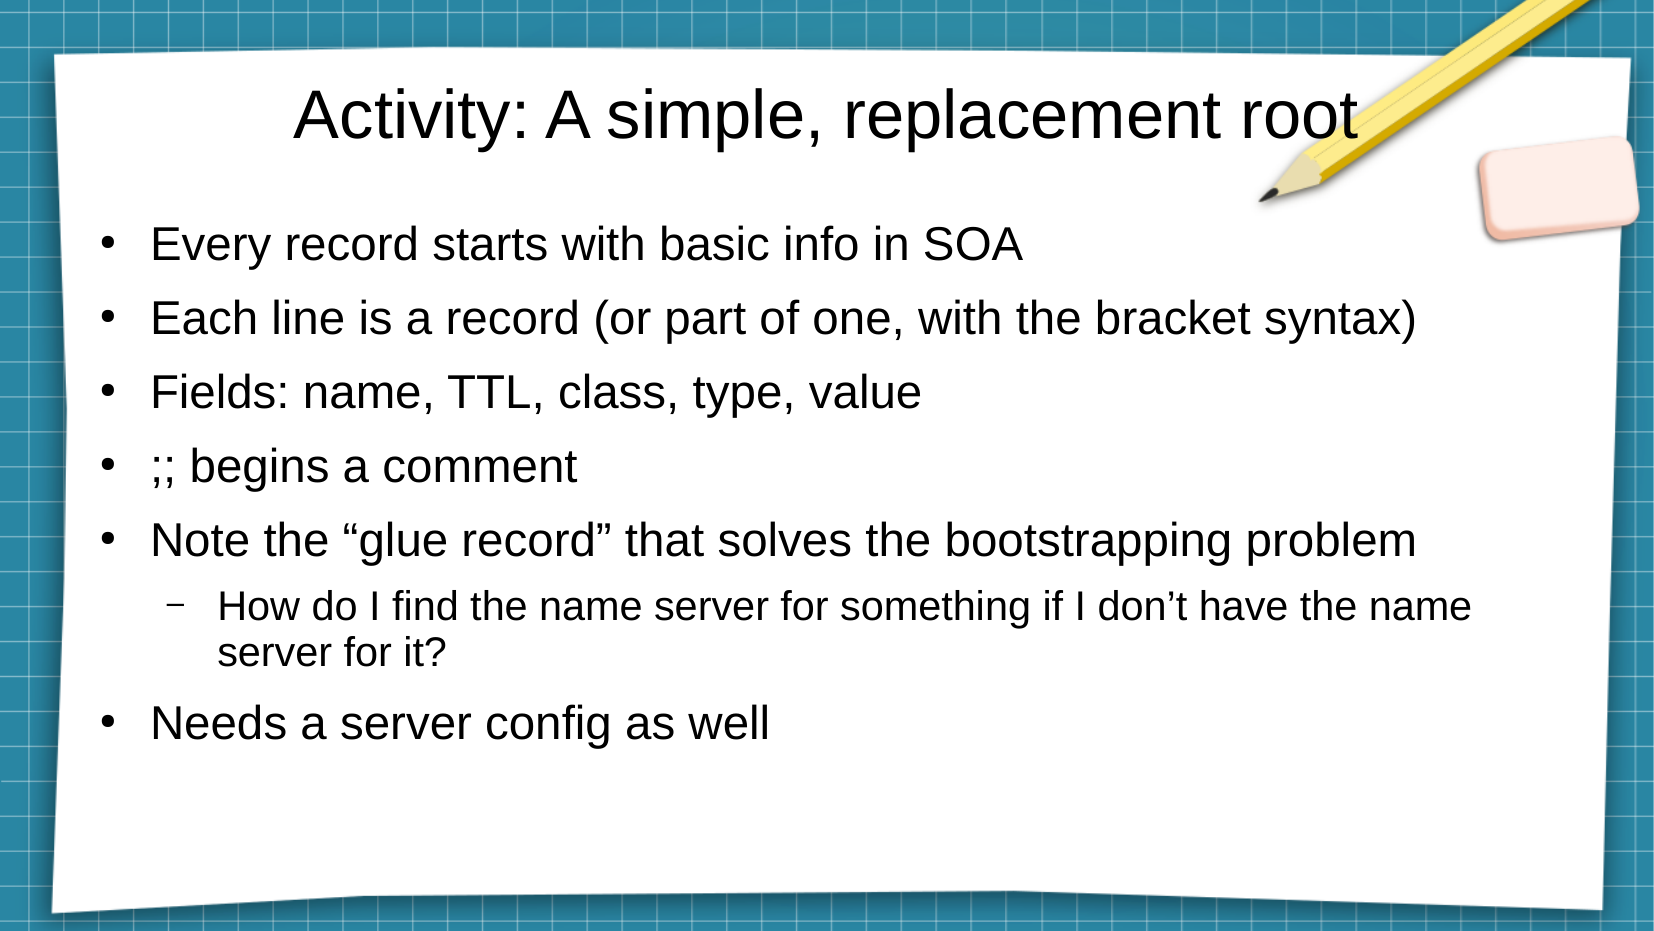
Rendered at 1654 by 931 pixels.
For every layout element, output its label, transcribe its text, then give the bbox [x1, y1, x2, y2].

title Activity: A simple, replacement root [82, 37, 1571, 193]
list [845, 217, 1572, 758]
picture [0, 0, 1654, 931]
list Every record starts with basic info in SOA Each line is a record (or part of one, with the bracket syntax) Fields: name, TTL, class, type, value ;; begins a comment Note the “glue record” that solves the bootstrapping problem How do I find the name server for something if I don’t have the name server for it? Needs a server config as well [82, 217, 845, 758]
